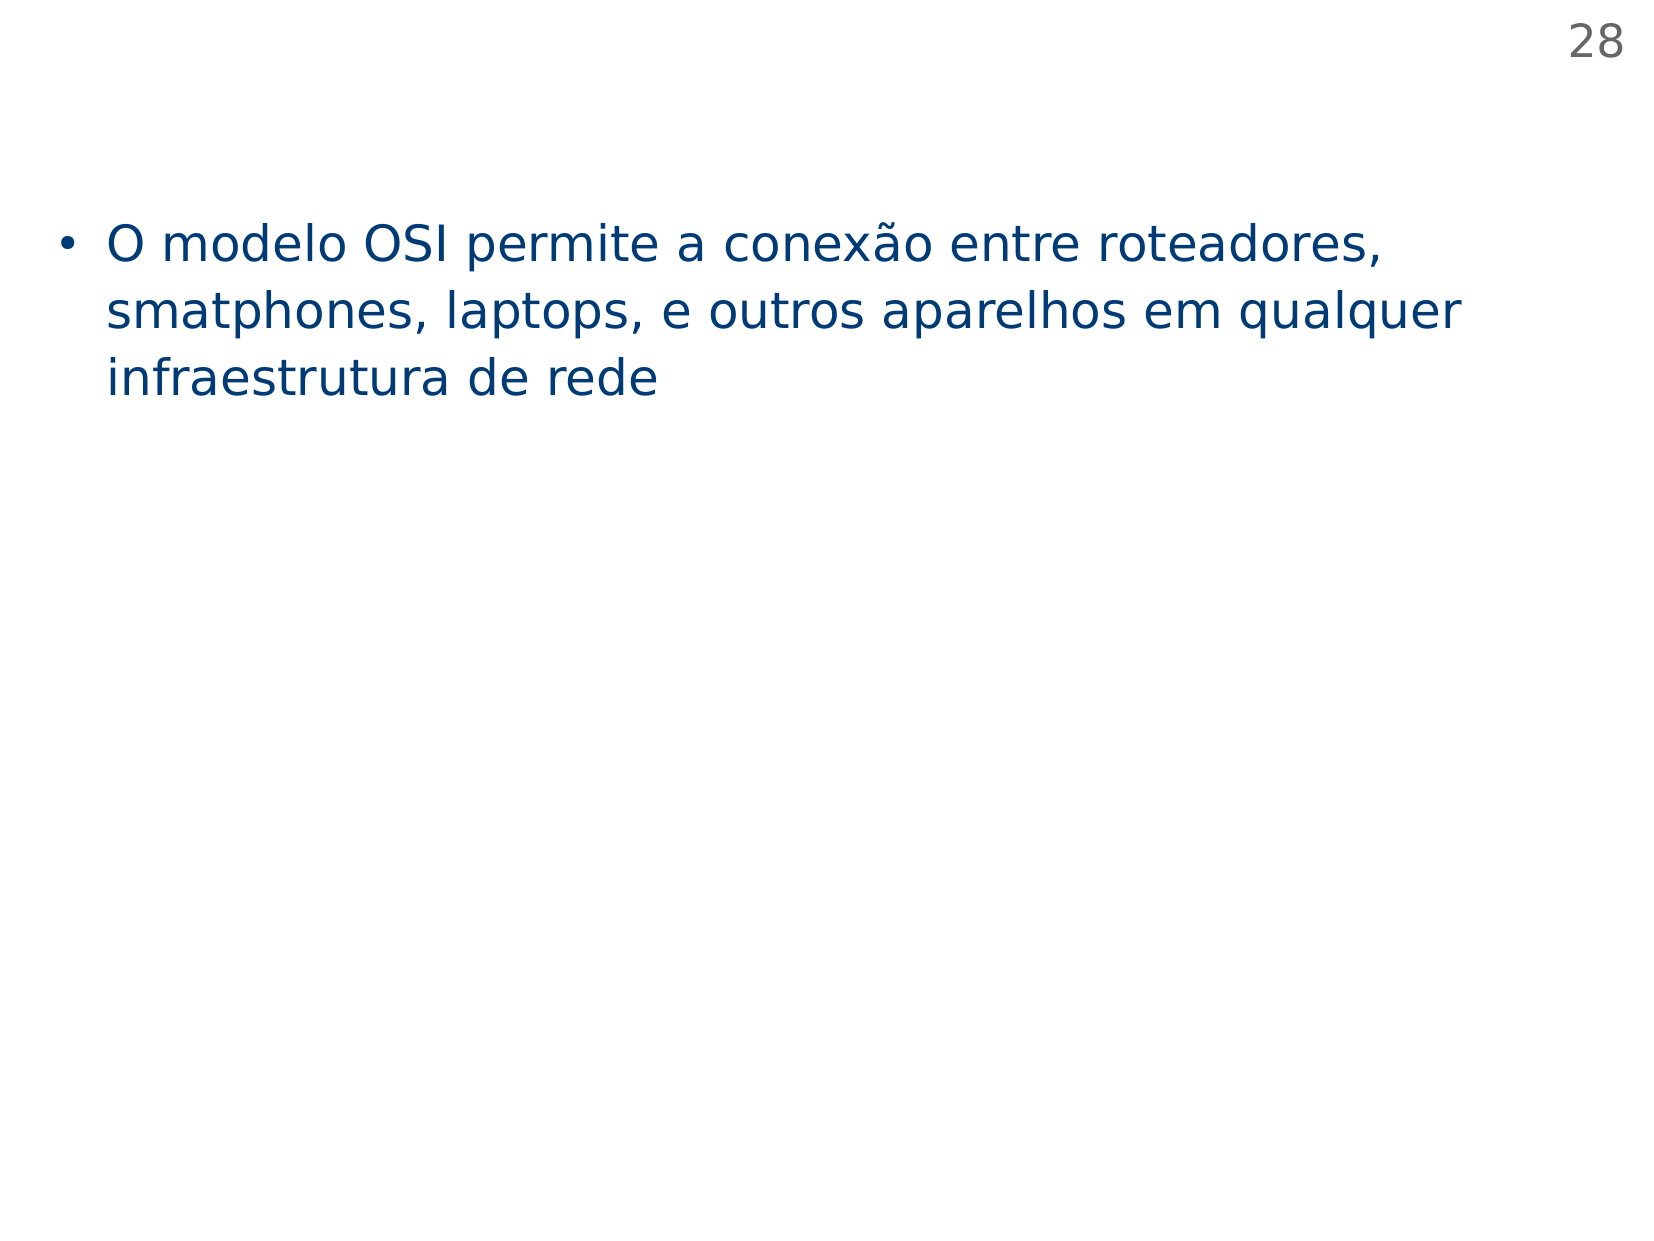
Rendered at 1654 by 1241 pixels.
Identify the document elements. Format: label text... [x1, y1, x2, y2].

list O modelo OSI permite a conexão entre roteadores, smatphones, laptops, e outros aparelhos em qualquer infraestrutura de rede [59, 206, 1625, 1211]
